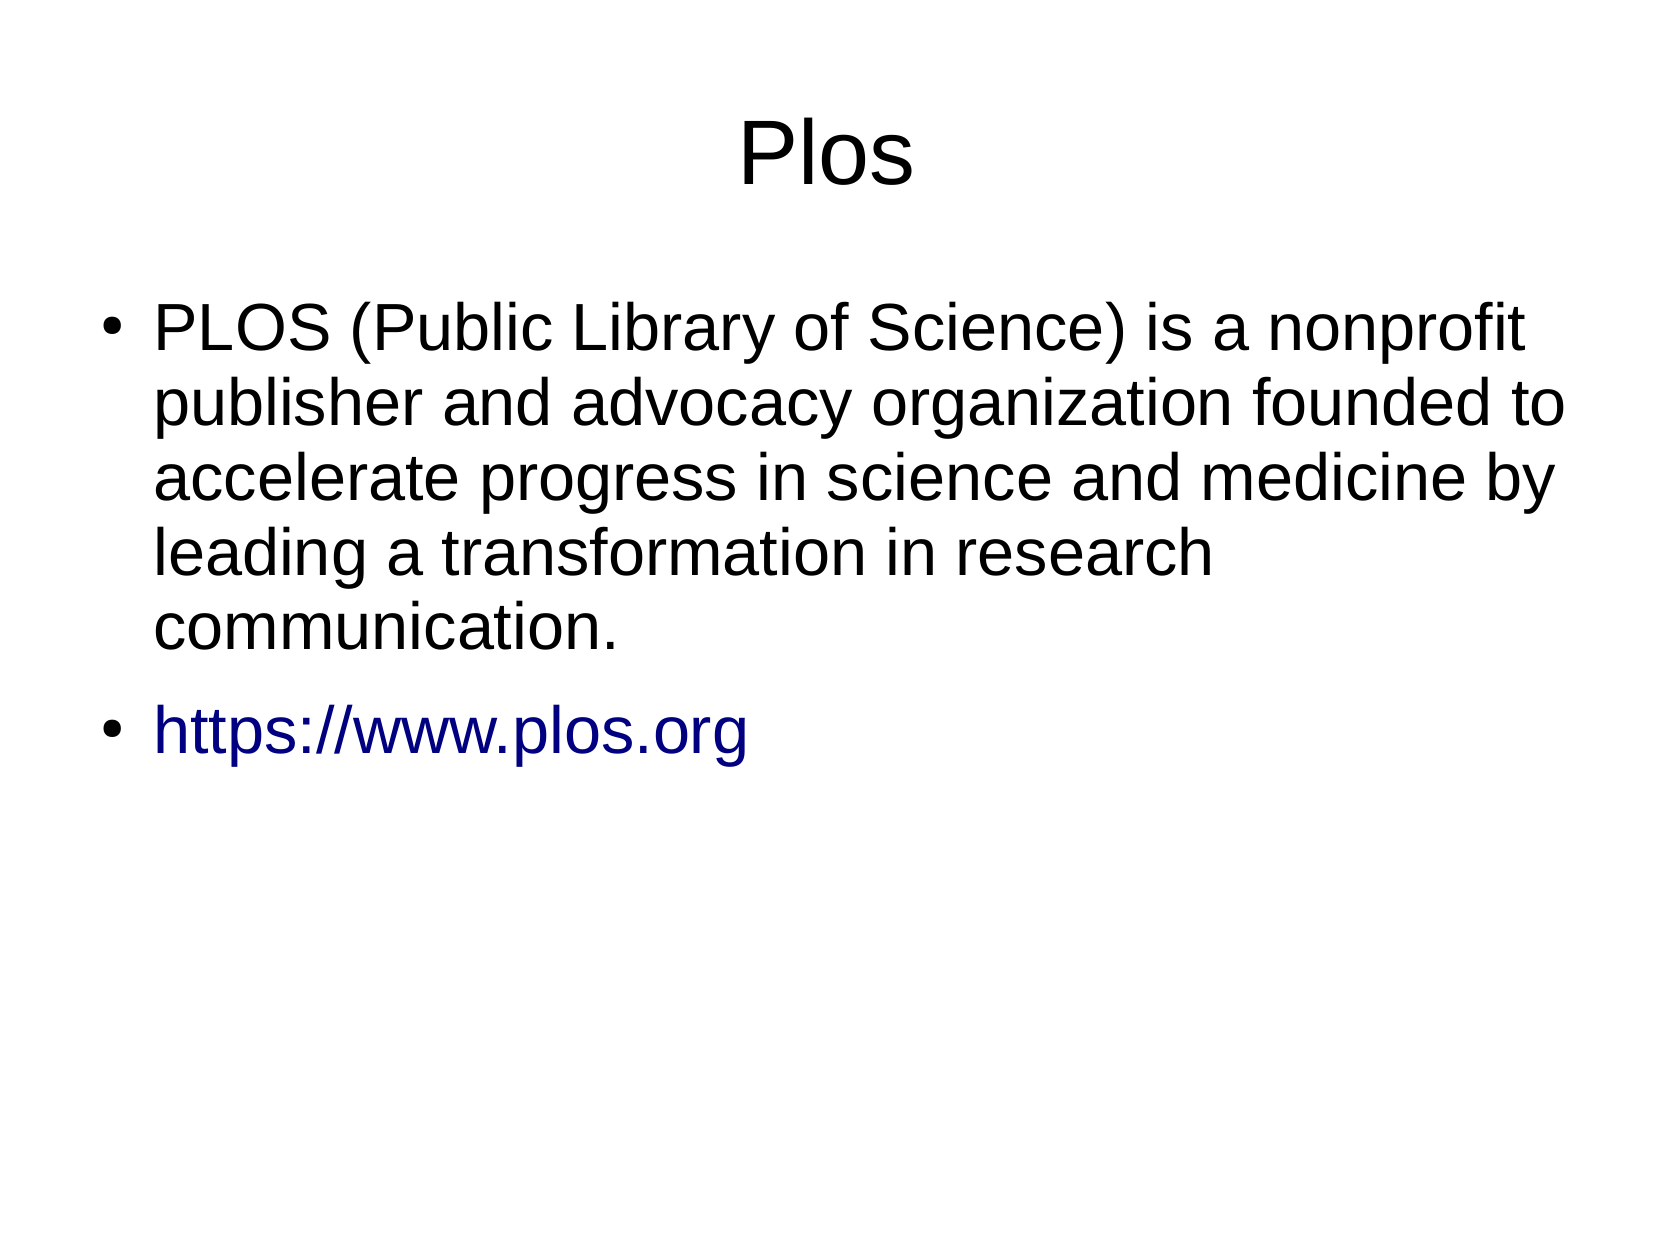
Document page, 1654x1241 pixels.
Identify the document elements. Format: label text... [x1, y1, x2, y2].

list PLOS (Public Library of Science) is a nonprofit publisher and advocacy organization founded to accelerate progress in science and medicine by leading a transformation in research communication. https://www.plos.org [82, 290, 1571, 1010]
title Plos [82, 49, 1571, 257]
